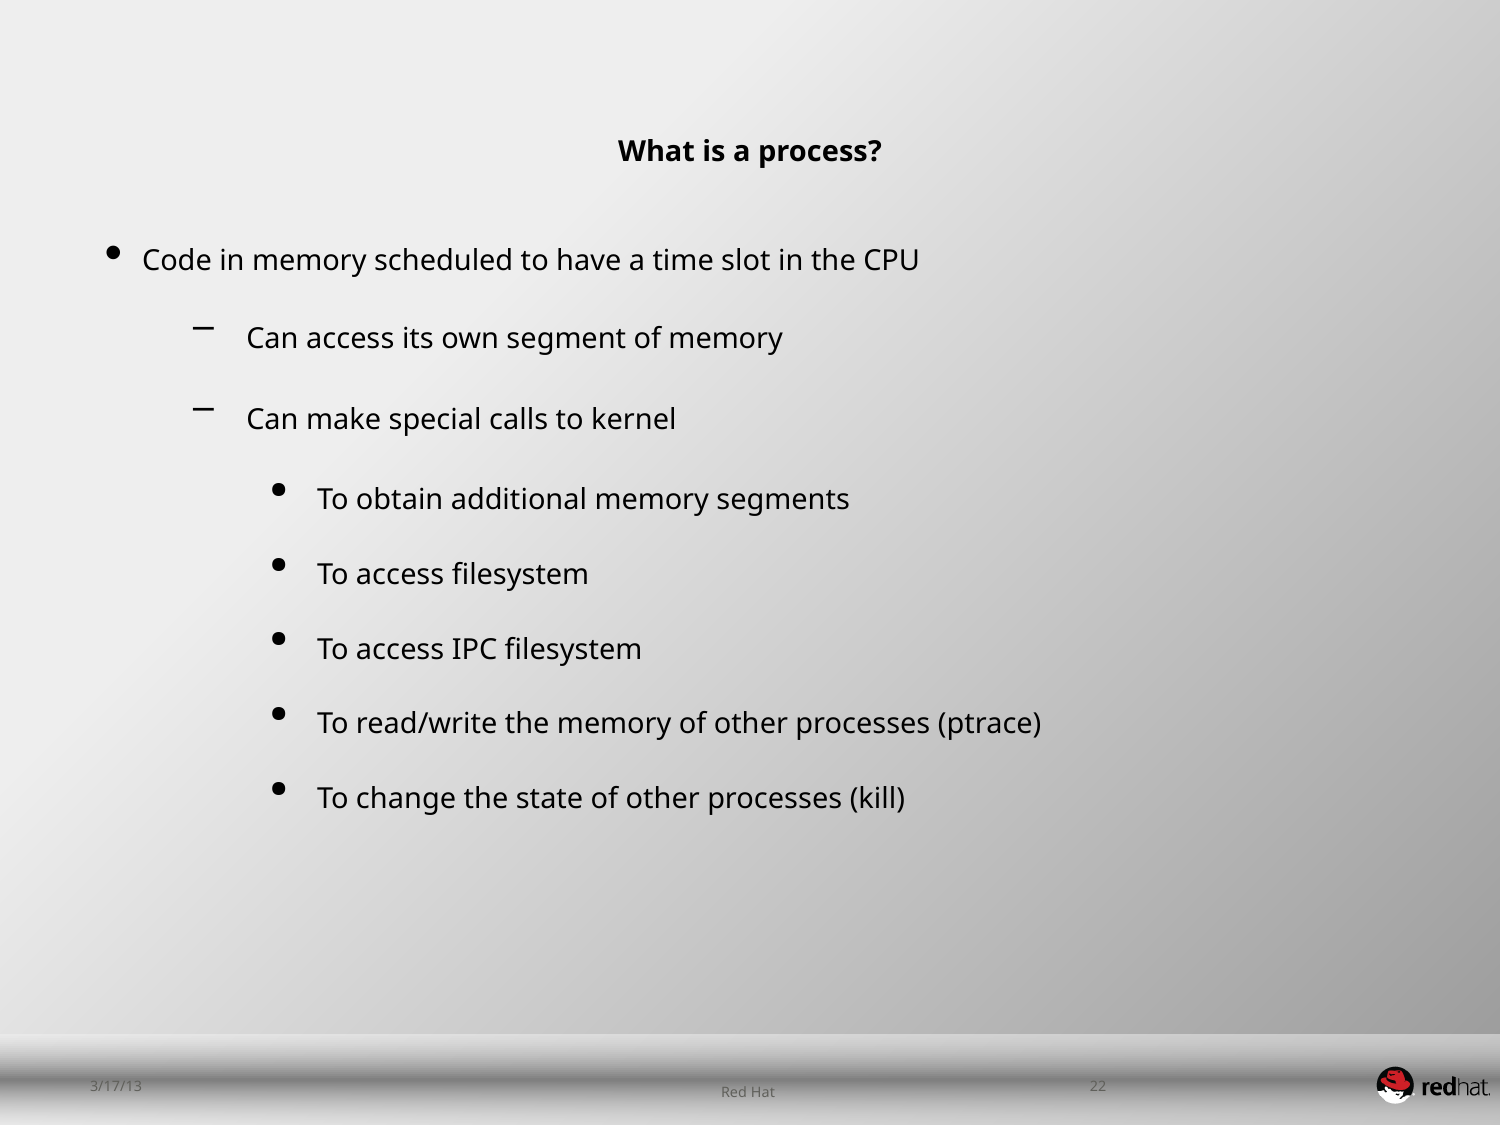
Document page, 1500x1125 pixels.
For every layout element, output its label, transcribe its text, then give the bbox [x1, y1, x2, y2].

picture [1364, 1057, 1500, 1110]
footer Red Hat [300, 1065, 1200, 1110]
title What is a process? [75, 22, 1426, 188]
slide_number 3/17/13 [75, 1051, 425, 1112]
list Code in memory scheduled to have a time slot in the CPU Can access its own segment of memory Can make special calls to kernel To obtain additional memory segments To access filesystem To access IPC filesystem To read/write the memory of other processes (ptrace) To change the state of other processes (kill) [74, 209, 1425, 1012]
slide_number <number> [1074, 1051, 1337, 1112]
